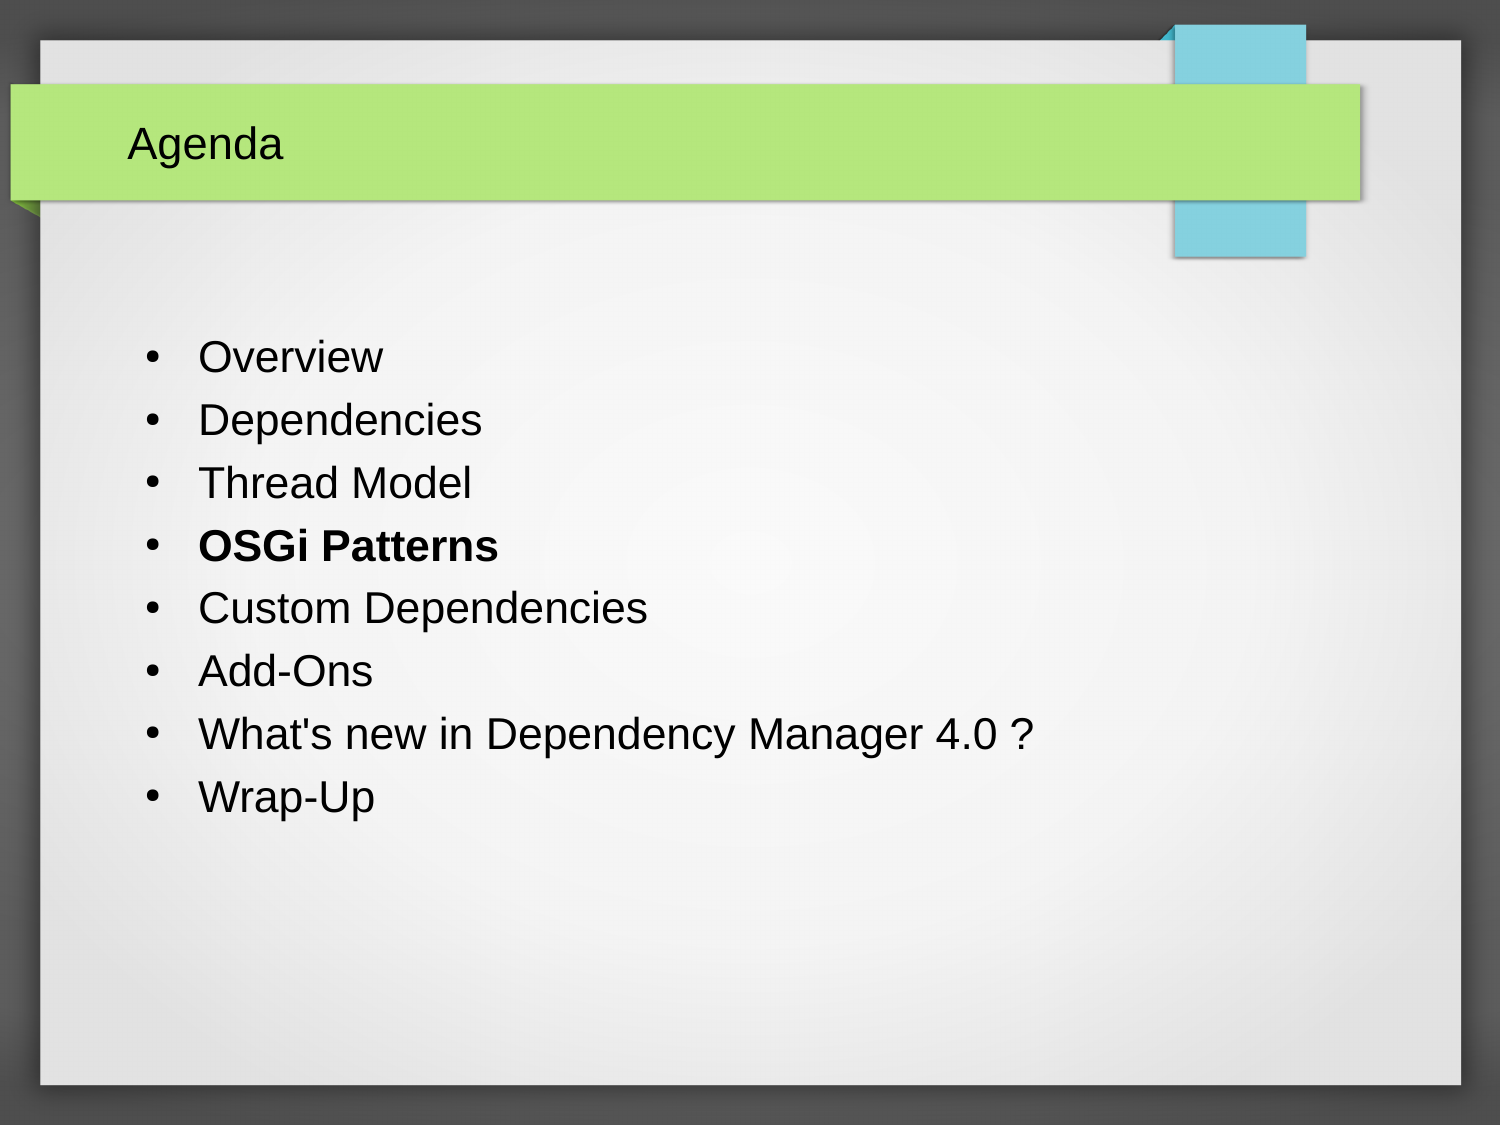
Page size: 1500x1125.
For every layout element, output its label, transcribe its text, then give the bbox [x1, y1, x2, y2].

list Overview Dependencies Thread Model OSGi Patterns Custom Dependencies Add-Ons What's new in Dependency Manager 4.0 ? Wrap-Up [112, 324, 1388, 978]
picture [0, 0, 1500, 1125]
title Agenda [112, 42, 1388, 246]
